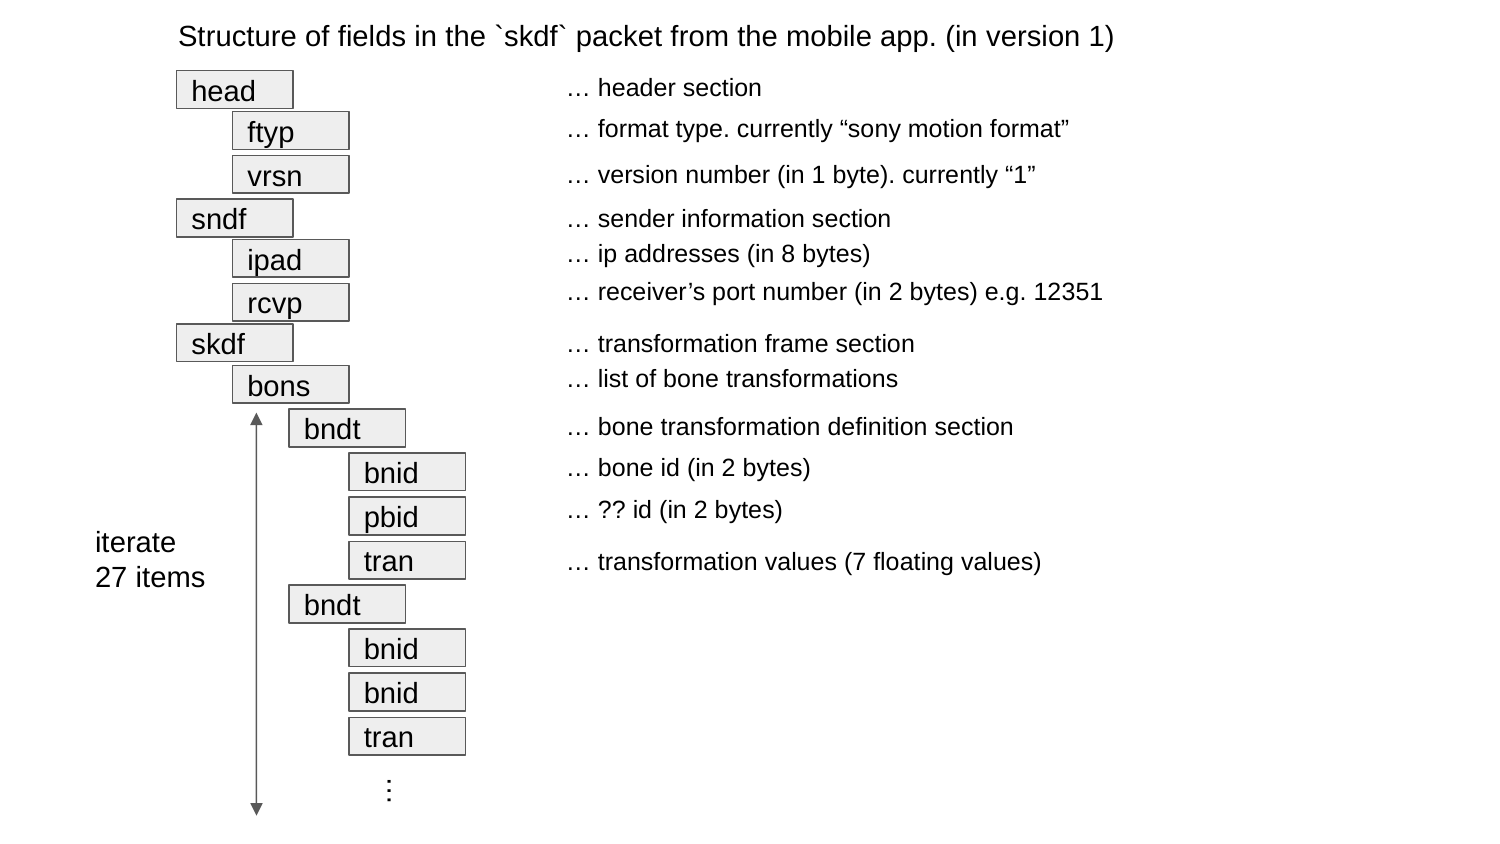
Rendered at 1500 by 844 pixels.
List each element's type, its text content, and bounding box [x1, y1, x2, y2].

text_box … transformation frame section [550, 312, 1101, 347]
text_box bons [232, 365, 349, 404]
text_box … bone transformation definition section [550, 395, 1101, 436]
text_box pbid [348, 497, 466, 535]
text_box Structure of fields in the `skdf` packet from the mobile app. (in version 1) [163, 1, 1292, 67]
text_box tran [348, 541, 466, 580]
text_box rcvp [232, 283, 349, 322]
text_box bnid [348, 673, 466, 711]
text_box head [176, 70, 293, 109]
text_box skdf [176, 323, 293, 362]
text_box bndt [289, 409, 406, 447]
text_box … format type. currently “sony motion format” [550, 97, 1183, 158]
text_box ftyp [232, 111, 349, 150]
text_box bndt [289, 585, 406, 623]
text_box vrsn [232, 155, 349, 194]
text_box … header section [550, 56, 999, 97]
text_box … transformation values (7 floating values) [550, 539, 1101, 591]
text_box ipad [232, 239, 349, 278]
text_box … ip addresses (in 8 bytes) [550, 222, 1101, 283]
text_box bnid [348, 452, 466, 491]
text_box … ?? id (in 2 bytes) [550, 478, 1101, 539]
text_box … bone id (in 2 bytes) [550, 436, 1101, 478]
text_box iterate 27 items [80, 508, 249, 609]
text_box … version number (in 1 byte). currently “1” [550, 144, 1142, 205]
text_box tran [348, 717, 466, 756]
text_box … [366, 761, 432, 818]
text_box … sender information section [550, 187, 999, 222]
text_box … receiver’s port number (in 2 bytes) e.g. 12351 [550, 260, 1214, 321]
text_box bnid [348, 628, 466, 667]
text_box … list of bone transformations [550, 347, 1101, 395]
text_box sndf [176, 199, 293, 237]
